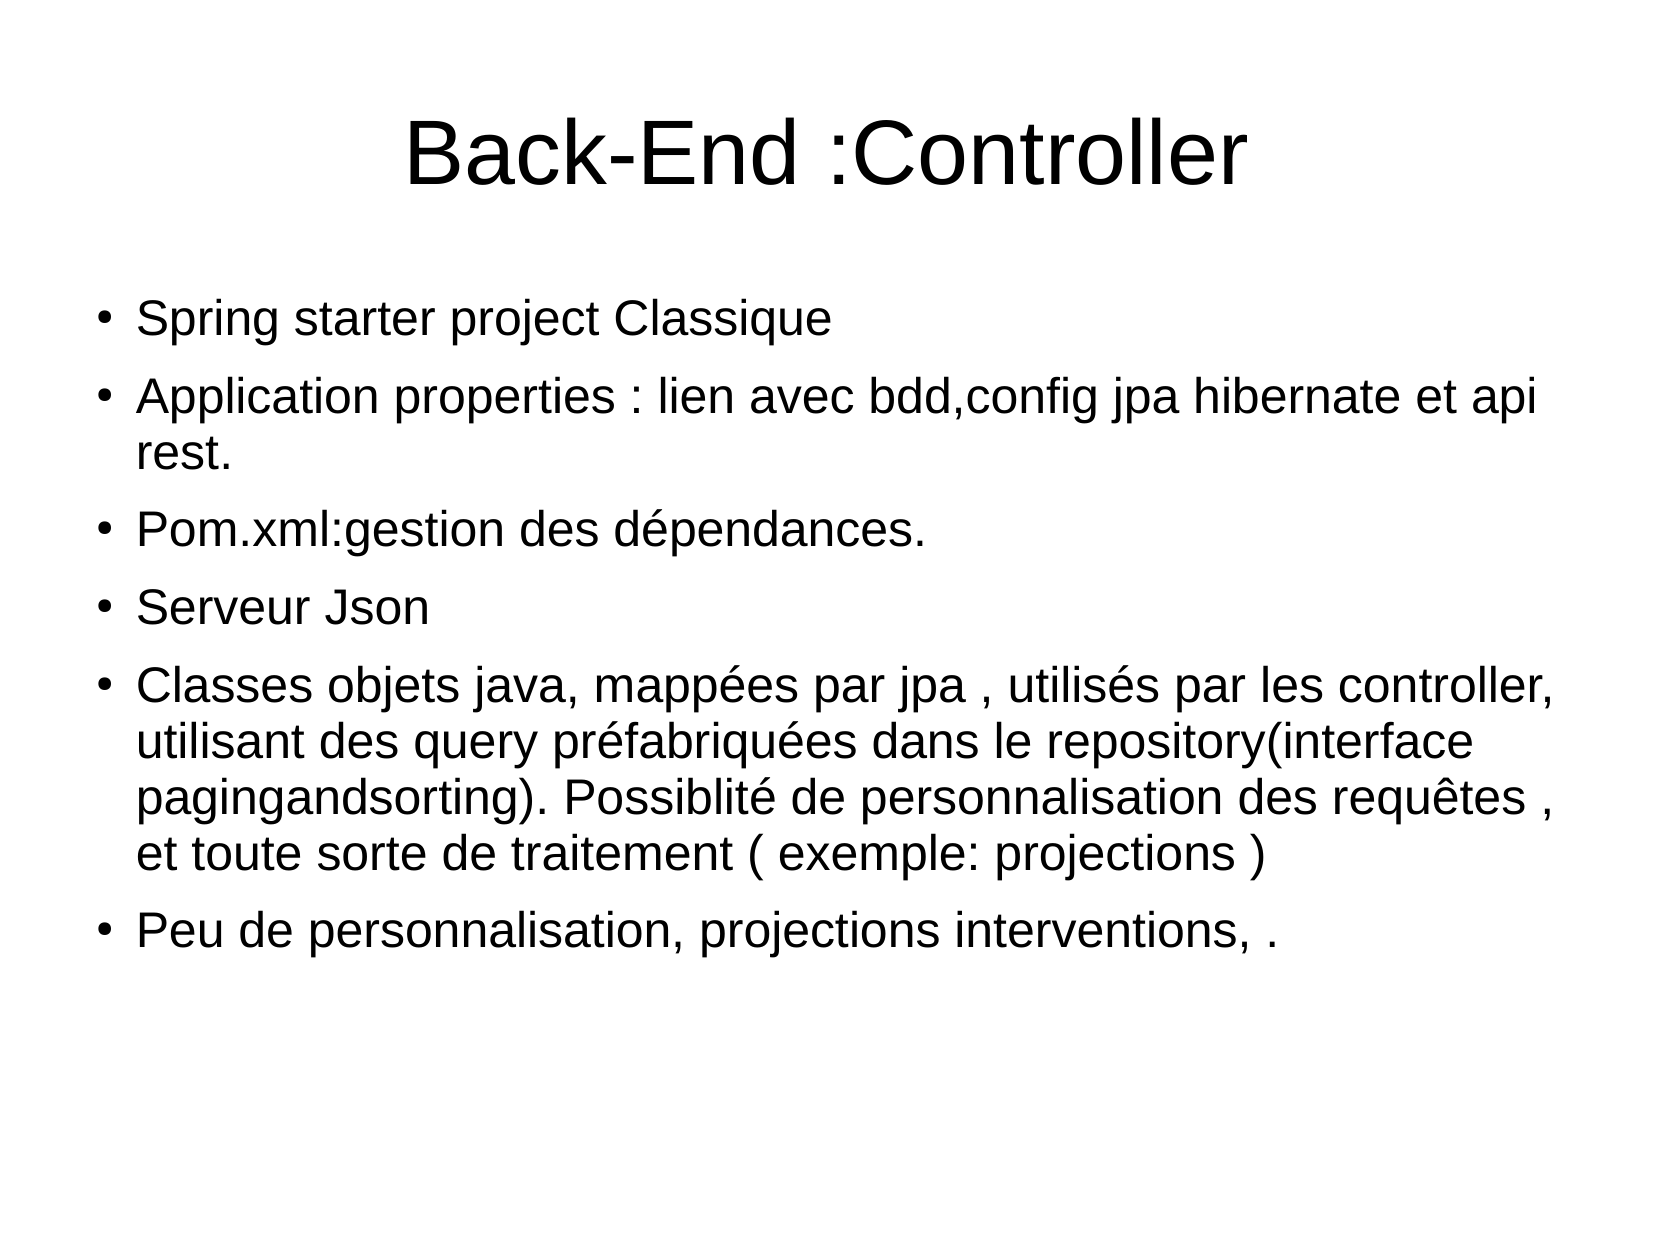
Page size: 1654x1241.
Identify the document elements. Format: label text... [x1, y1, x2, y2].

title Back-End :Controller [82, 49, 1571, 257]
list Spring starter project Classique Application properties : lien avec bdd,config jpa hibernate et api rest. Pom.xml:gestion des dépendances. Serveur Json Classes objets java, mappées par jpa , utilisés par les controller, utilisant des query préfabriquées dans le repository(interface pagingandsorting). Possiblité de personnalisation des requêtes , et toute sorte de traitement ( exemple: projections ) Peu de personnalisation, projections interventions, . [82, 290, 1571, 1010]
